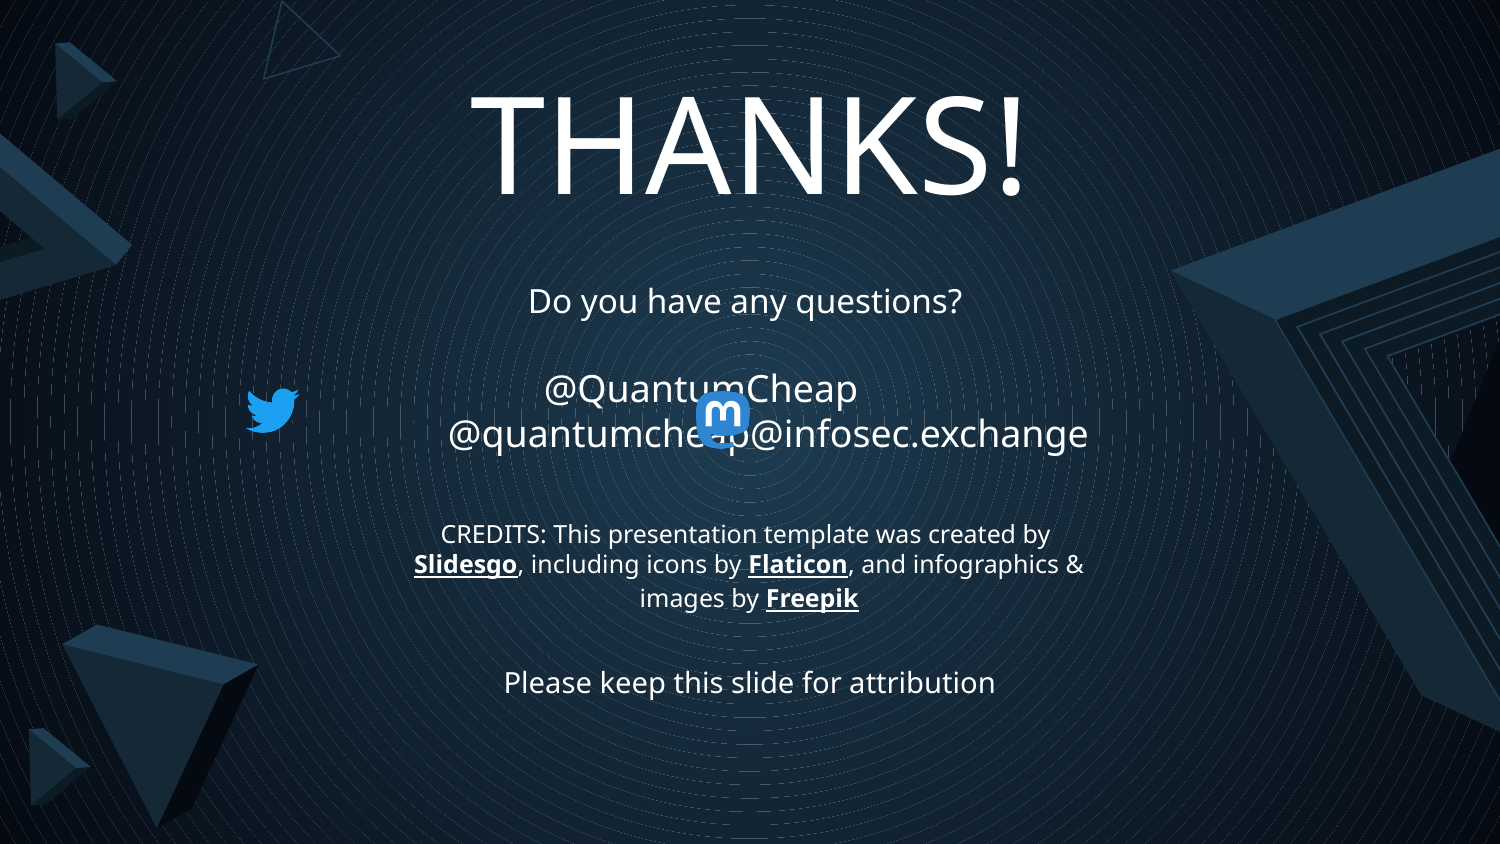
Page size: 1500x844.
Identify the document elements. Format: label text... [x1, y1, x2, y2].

picture [245, 388, 300, 433]
title THANKS! [188, 87, 1312, 193]
text_box @QuantumCheap @quantumcheap@infosec.exchange [80, 328, 1419, 491]
subtitle Do you have any questions? [433, 247, 1067, 328]
text_box Please keep this slide for attribution [473, 667, 1026, 696]
picture [696, 391, 750, 449]
